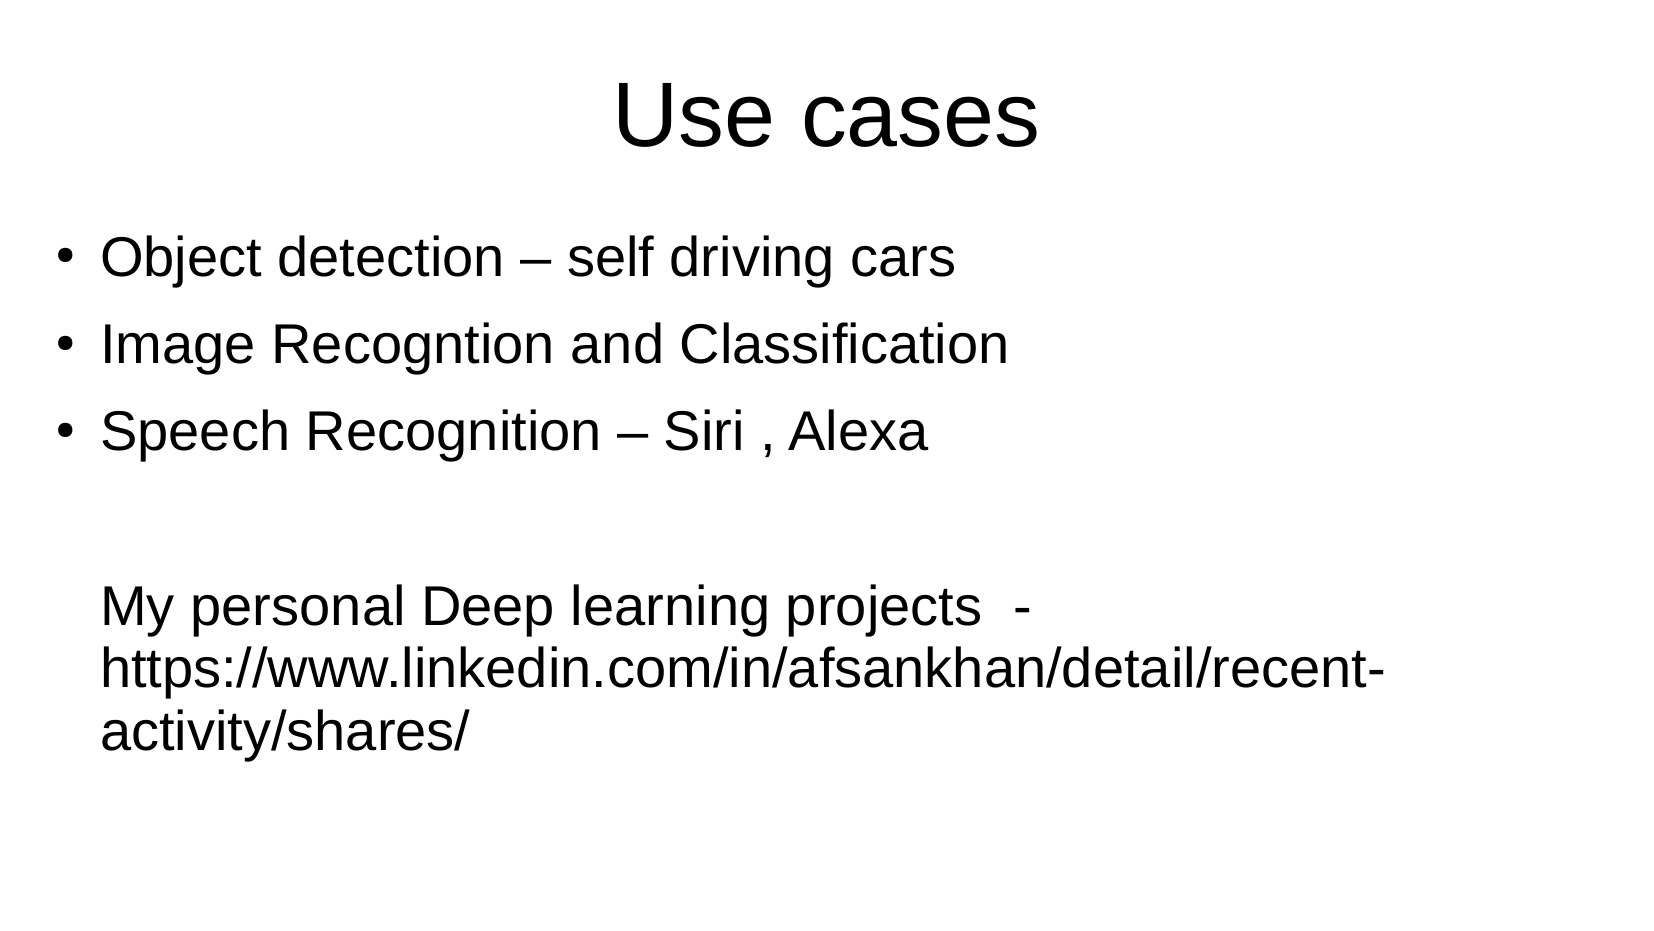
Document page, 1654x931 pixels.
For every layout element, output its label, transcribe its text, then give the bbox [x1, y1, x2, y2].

title Use cases [82, 37, 1571, 193]
list Object detection – self driving cars Image Recogntion and Classification Speech Recognition – Siri , Alexa My personal Deep learning projects - https://www.linkedin.com/in/afsankhan/detail/recent-activity/shares/ [40, 225, 1529, 765]
